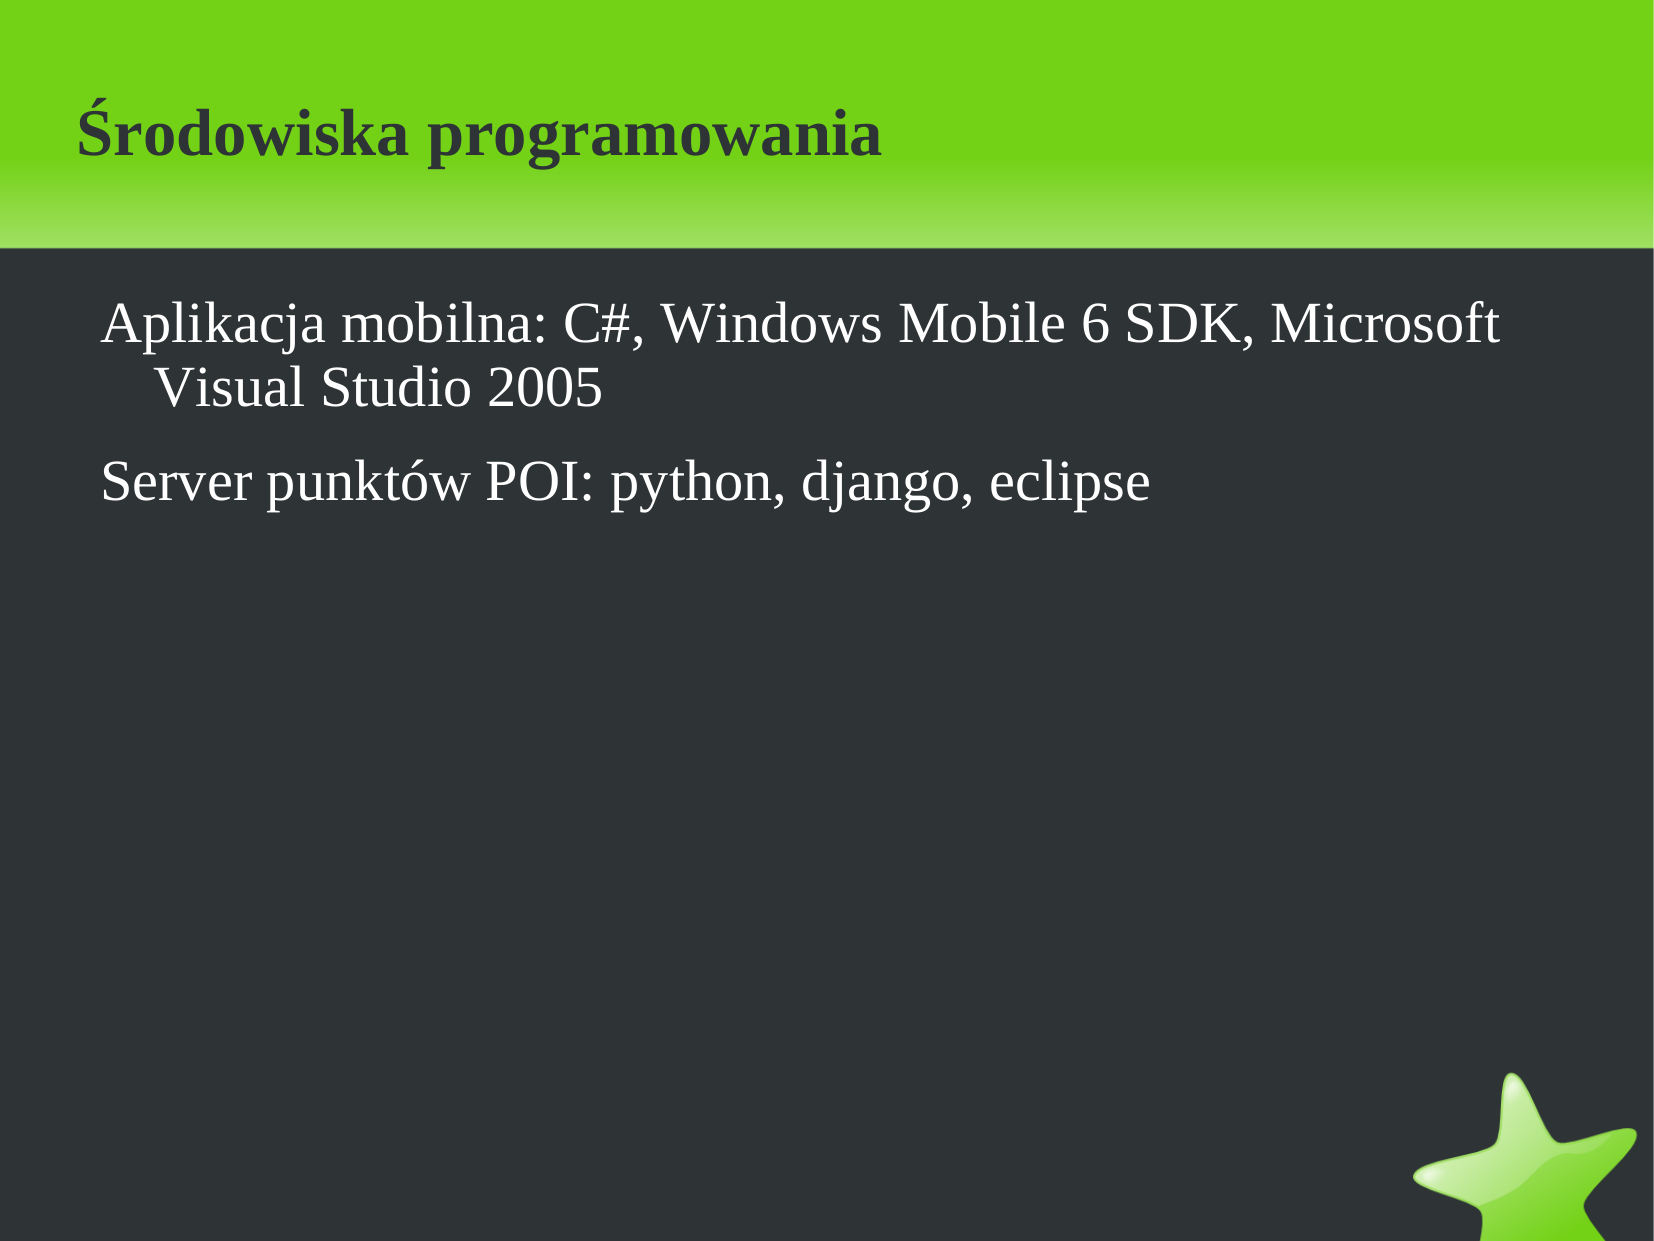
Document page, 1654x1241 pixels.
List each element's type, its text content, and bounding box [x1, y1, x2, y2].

title Środowiska programowania [76, 36, 1565, 229]
list Aplikacja mobilna: C#, Windows Mobile 6 SDK, Microsoft Visual Studio 2005 Server punktów POI: python, django, eclipse [82, 290, 1571, 1094]
picture [0, 0, 1654, 1241]
